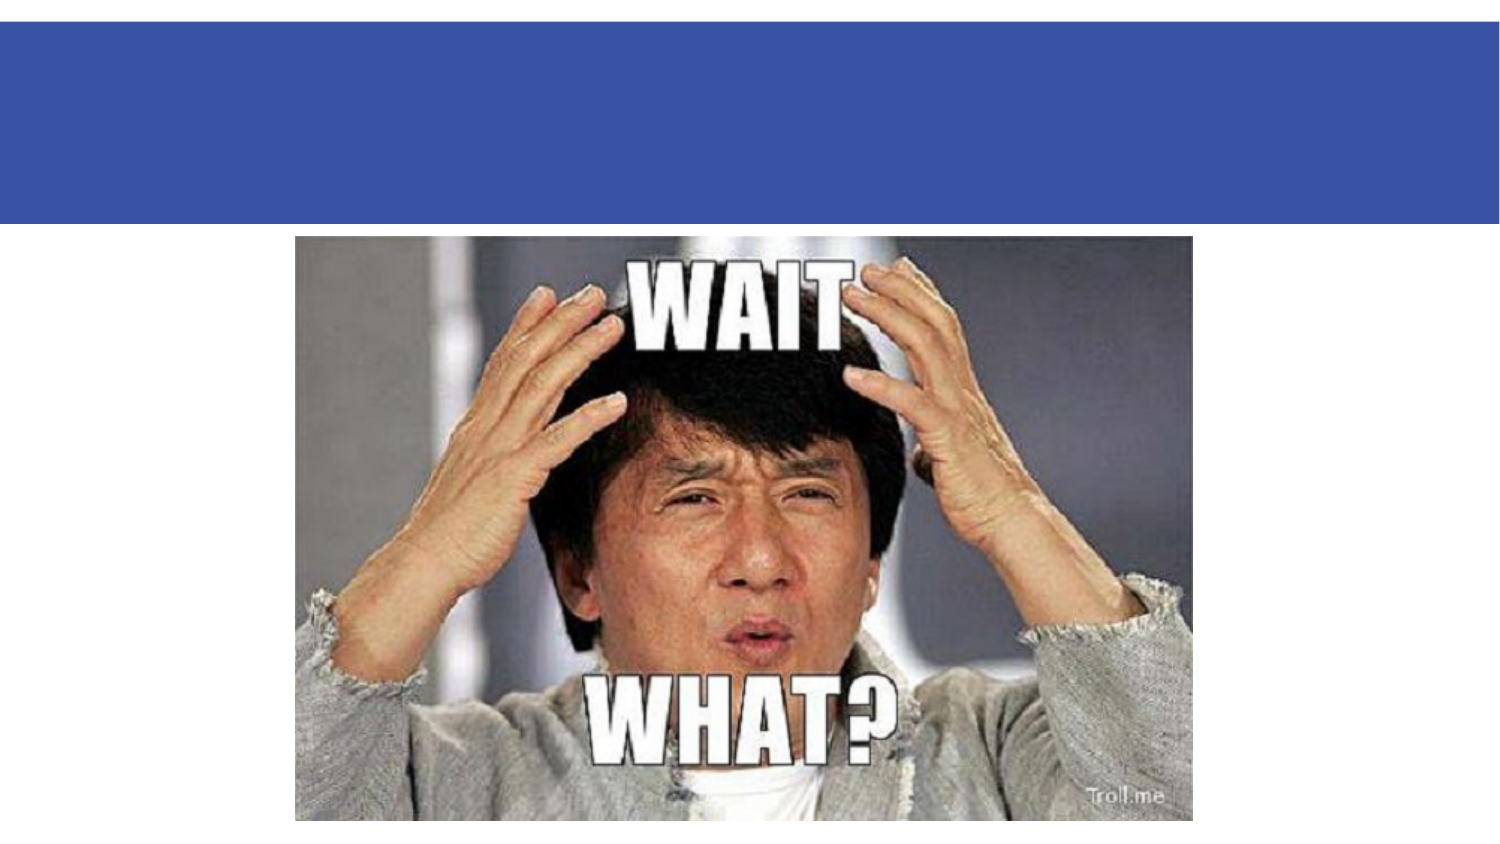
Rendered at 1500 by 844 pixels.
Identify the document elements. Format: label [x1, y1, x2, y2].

picture [295, 236, 1193, 821]
